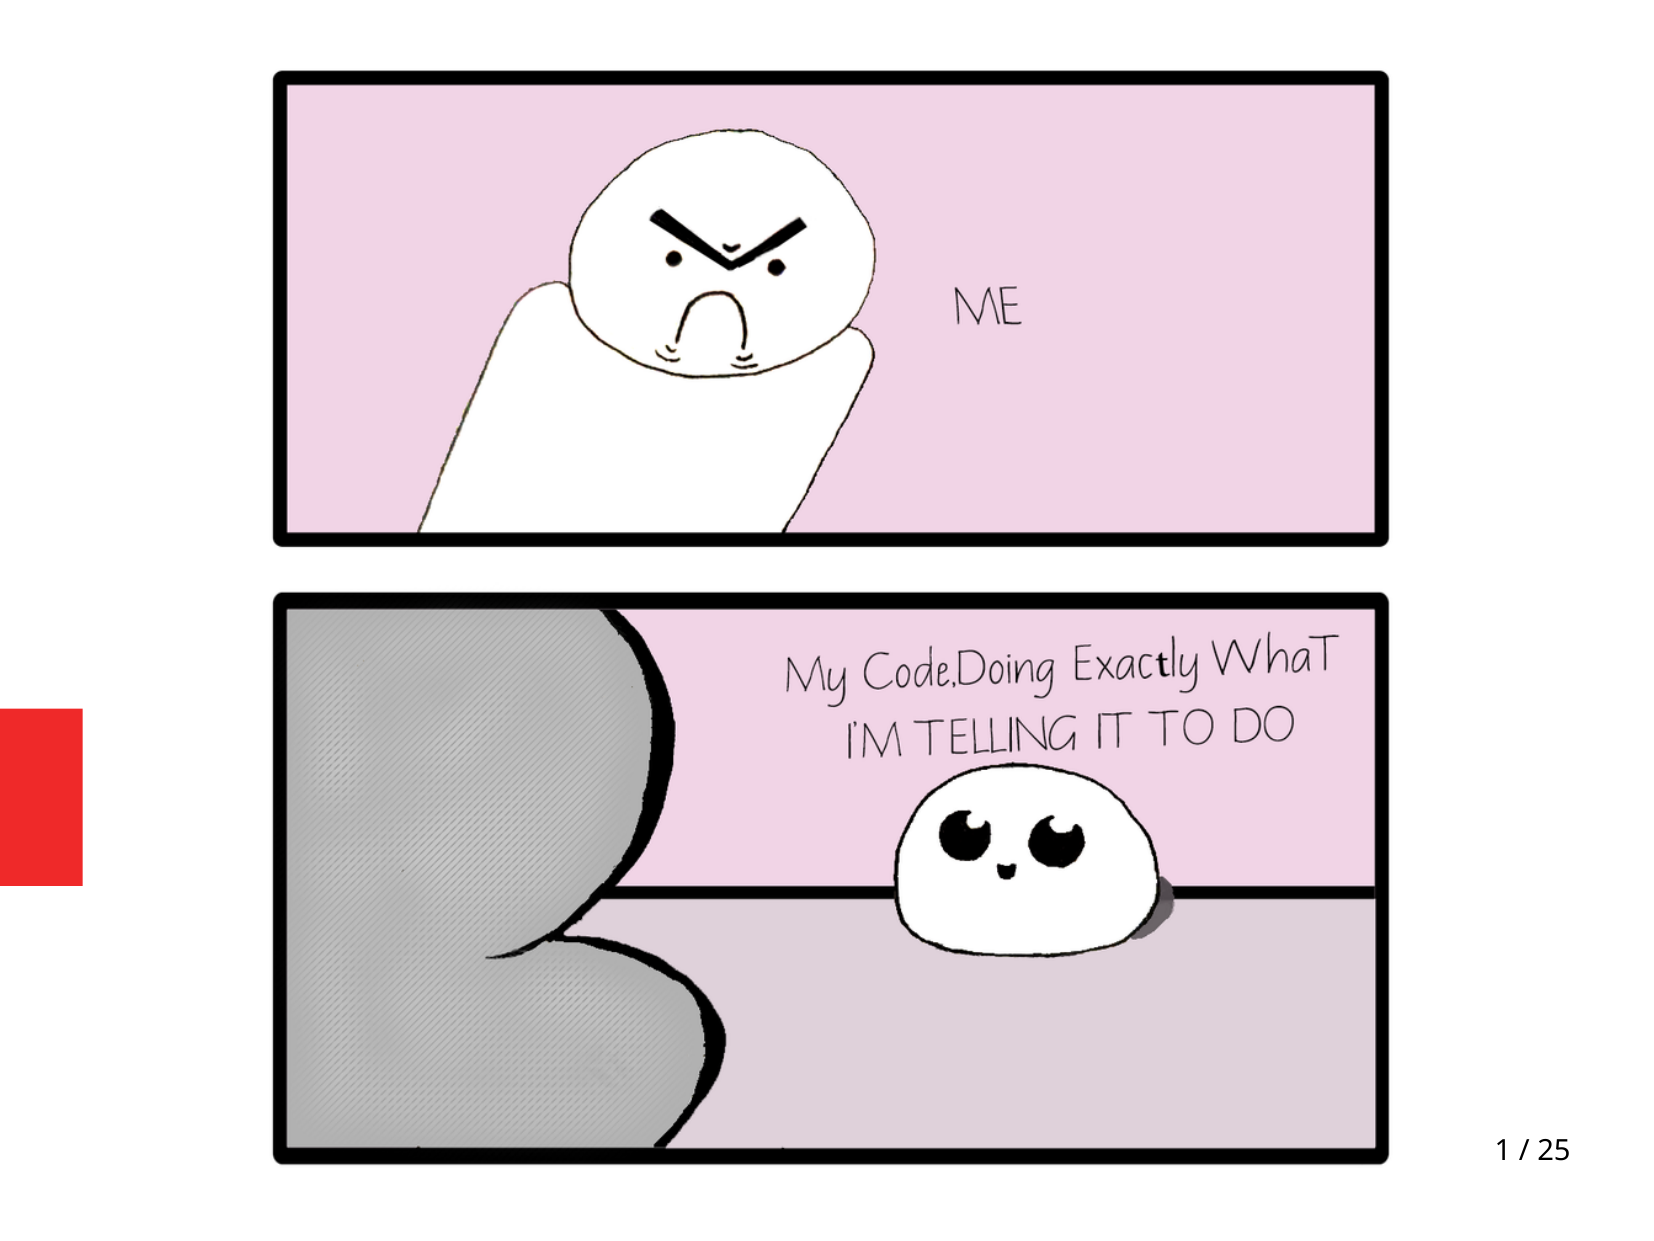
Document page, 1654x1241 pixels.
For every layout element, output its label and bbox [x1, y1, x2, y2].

picture [240, 3, 1422, 1241]
